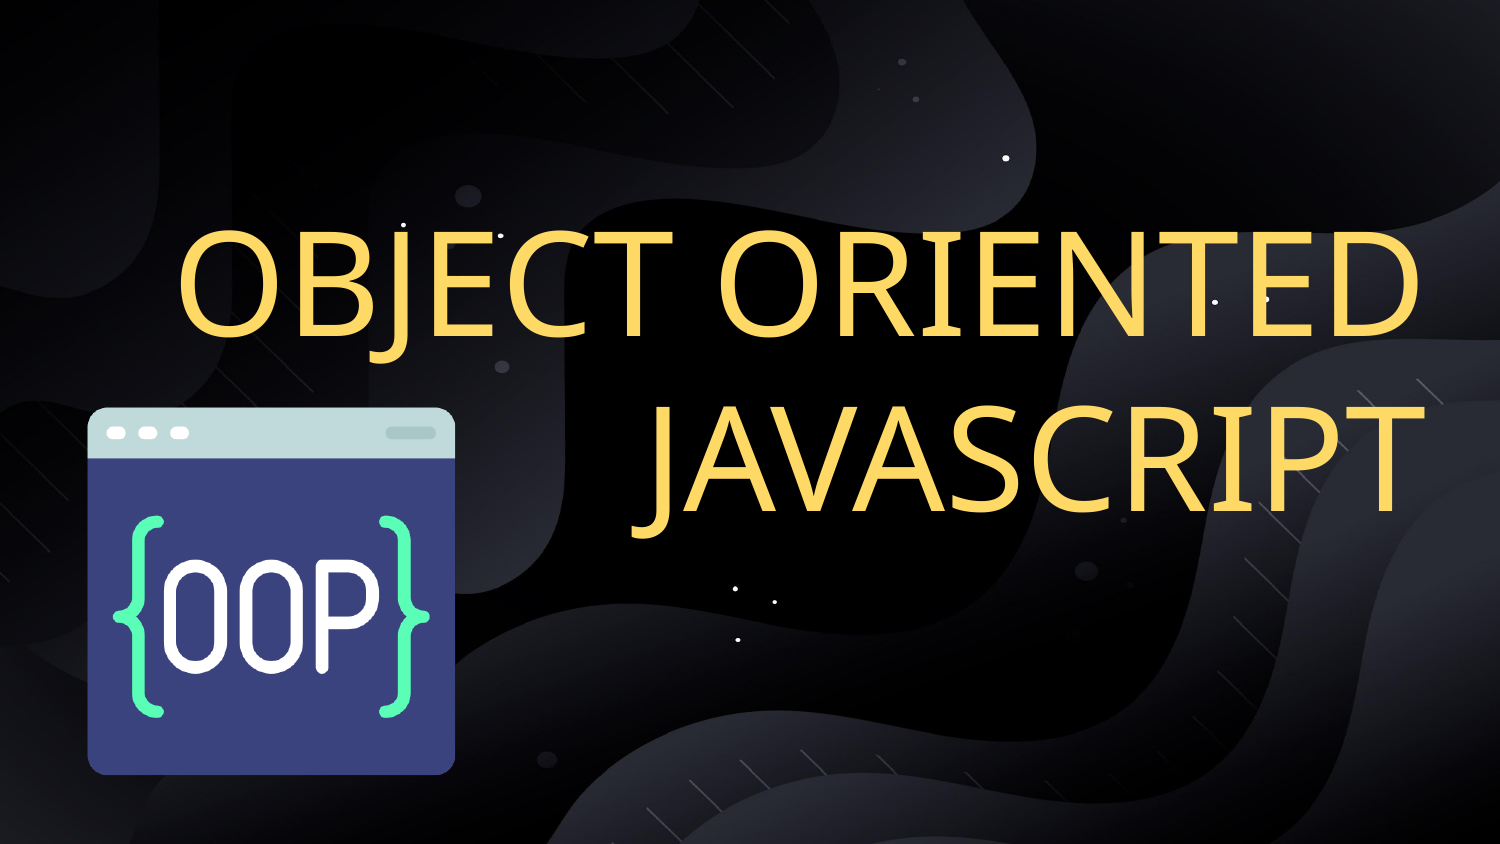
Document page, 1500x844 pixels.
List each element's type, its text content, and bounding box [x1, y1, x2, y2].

picture [0, 0, 1500, 844]
title OBJECT ORIENTED JAVASCRIPT [65, 176, 1435, 555]
